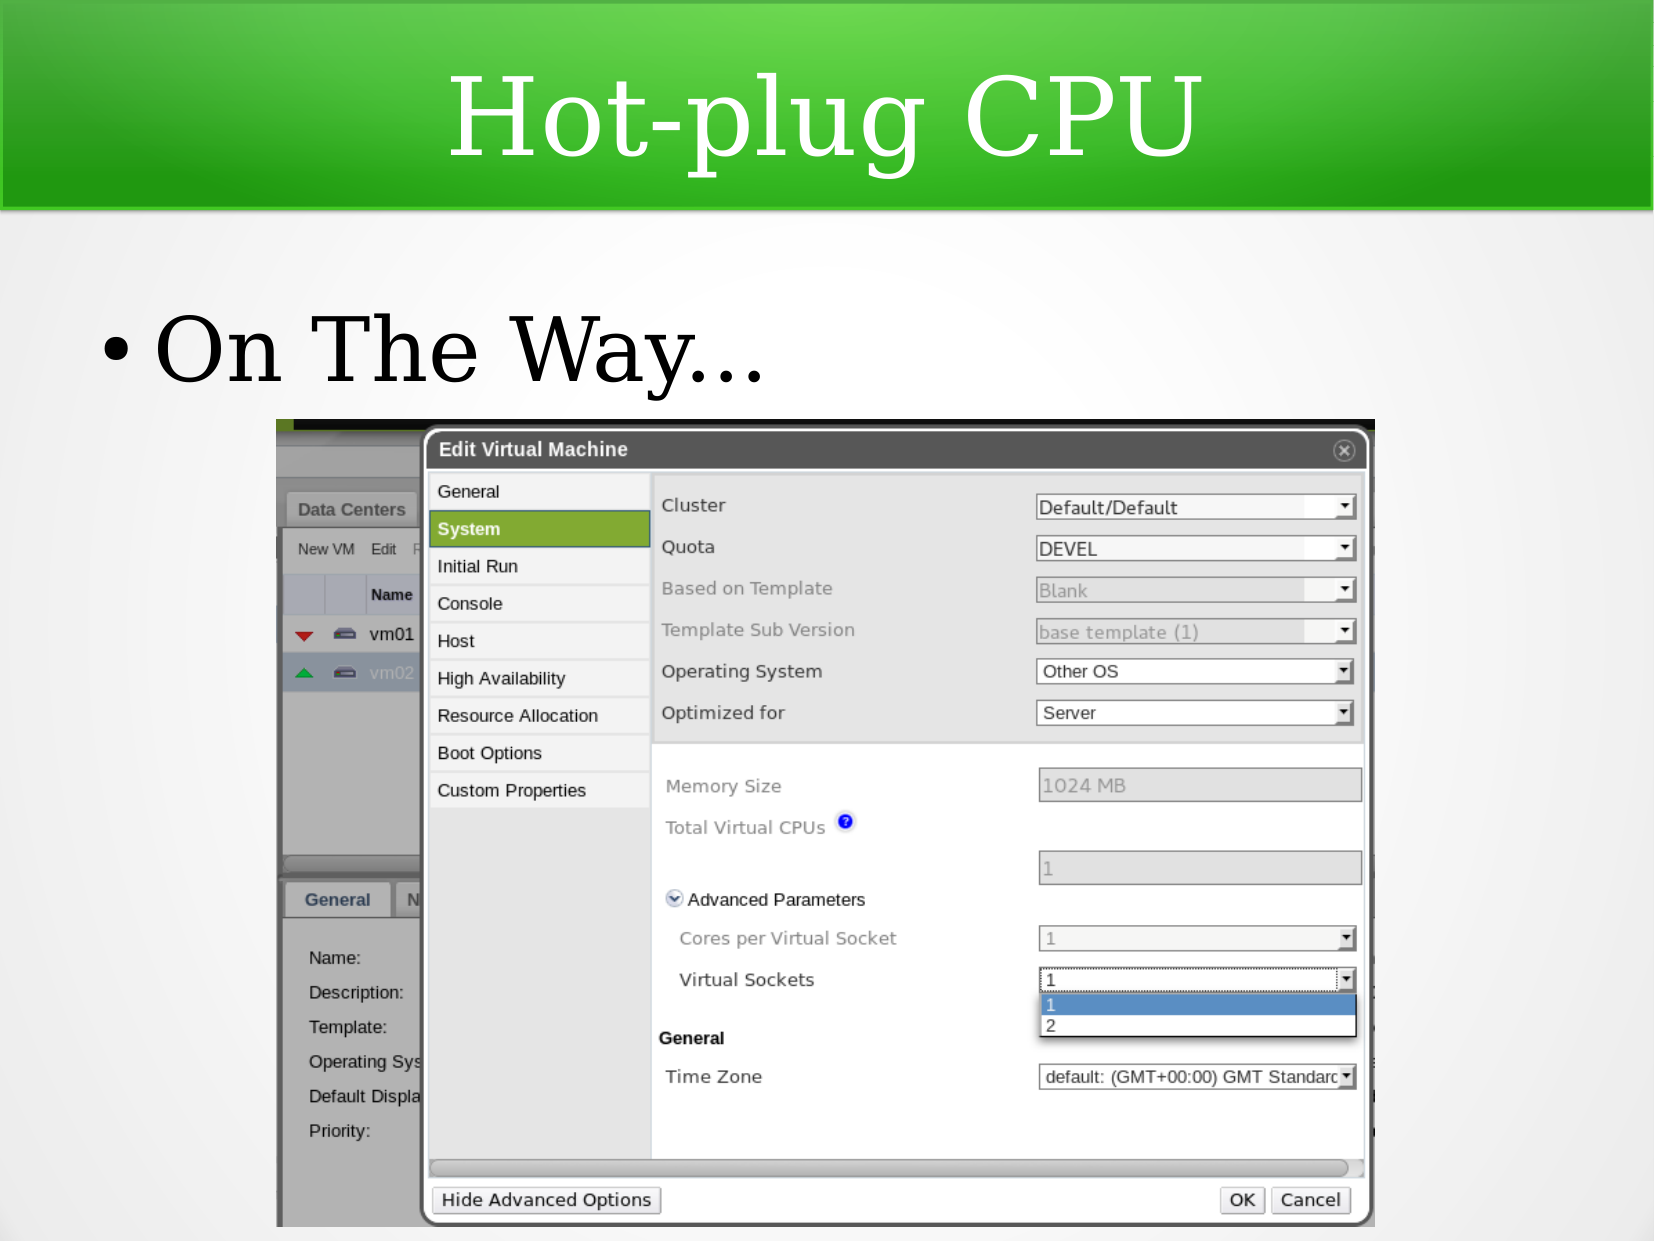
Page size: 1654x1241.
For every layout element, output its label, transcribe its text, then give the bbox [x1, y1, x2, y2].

title Hot-plug CPU [82, 47, 1571, 189]
picture [276, 419, 1375, 1228]
list On The Way... [82, 299, 1571, 1019]
